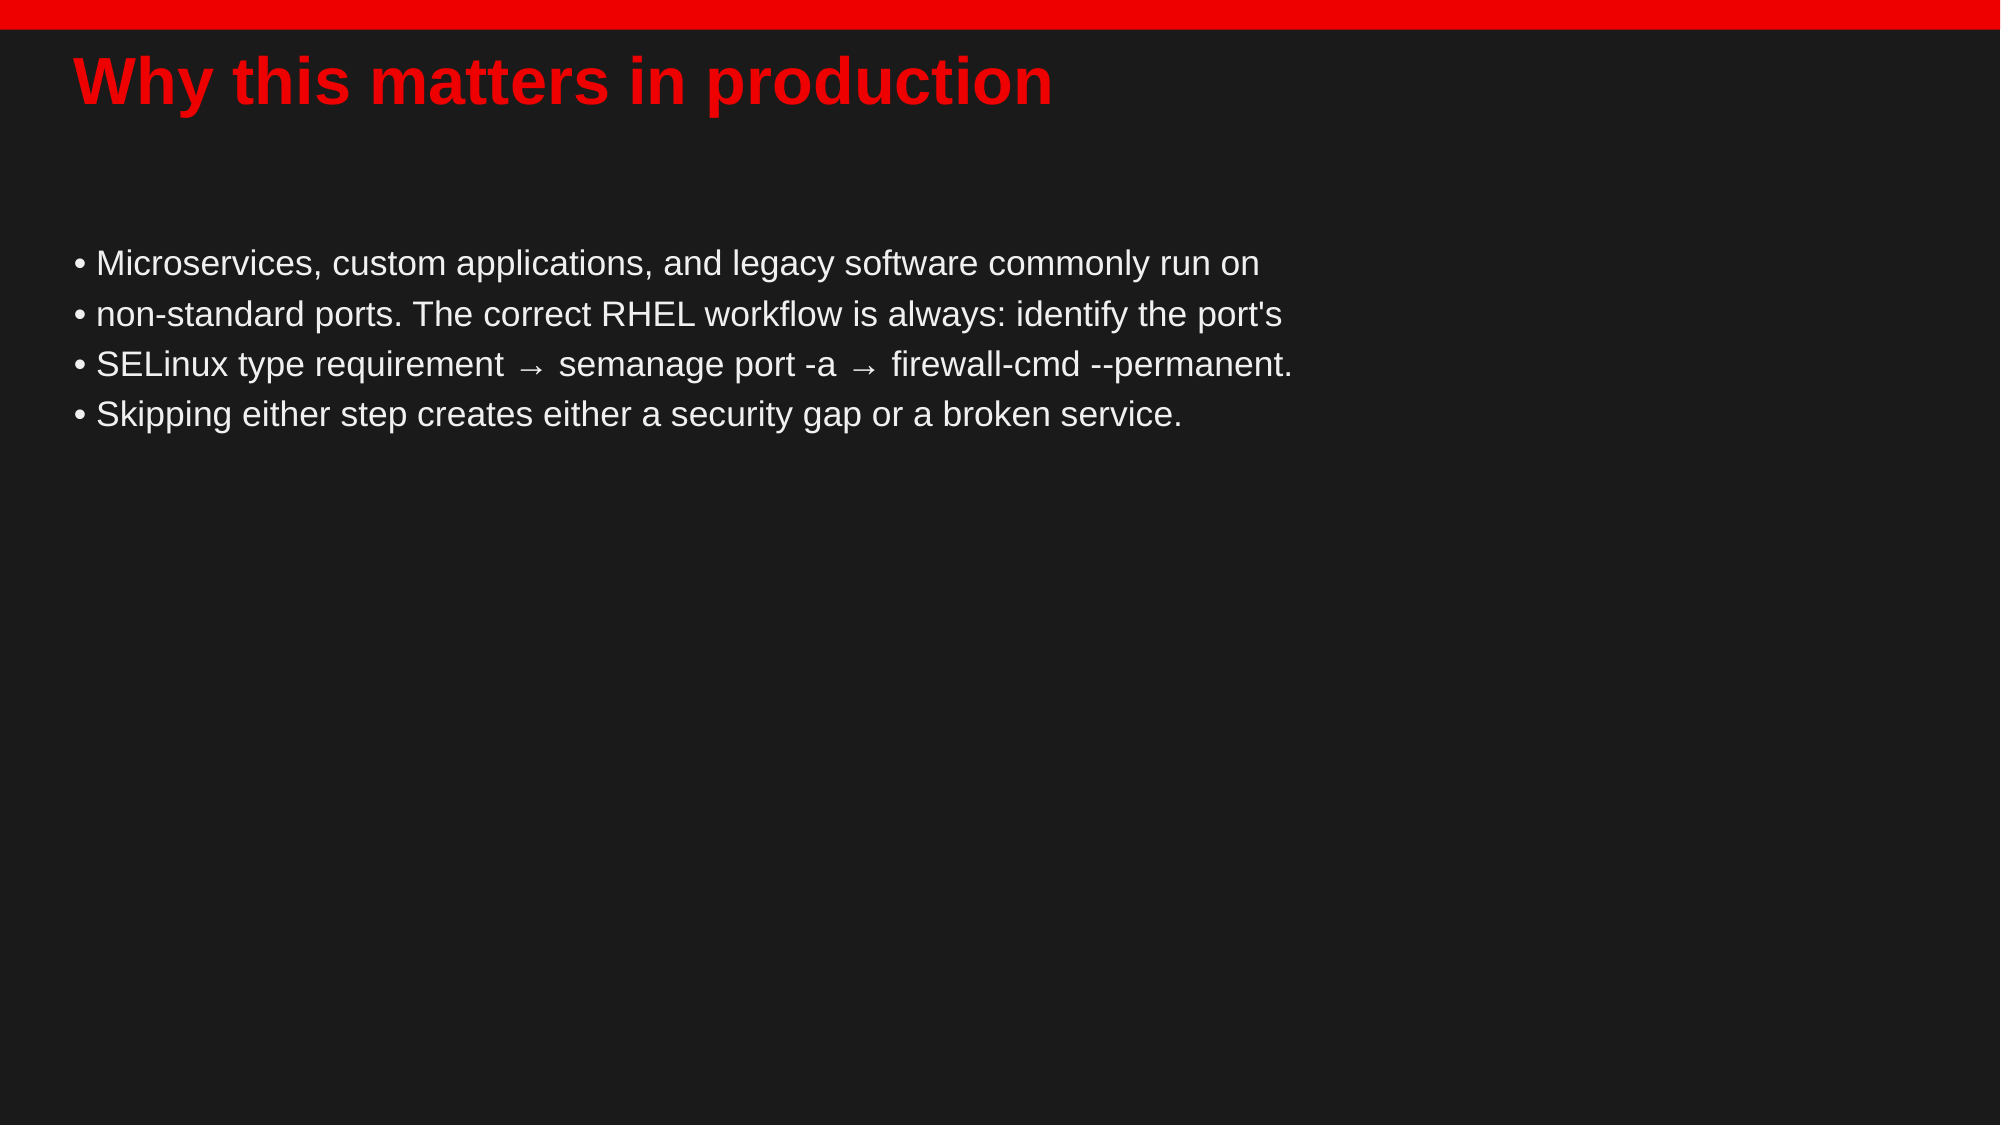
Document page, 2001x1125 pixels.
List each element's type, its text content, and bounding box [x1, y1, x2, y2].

text_box • Microservices, custom applications, and legacy software commonly run on • non-standard ports. The correct RHEL workflow is always: identify the port's • SELinux type requirement → semanage port -a → firewall-cmd --permanent. • Skipping either step creates either a security gap or a broken service. [59, 236, 1942, 1037]
text_box [0, 0, 2001, 30]
text_box Why this matters in production [59, 36, 1942, 208]
